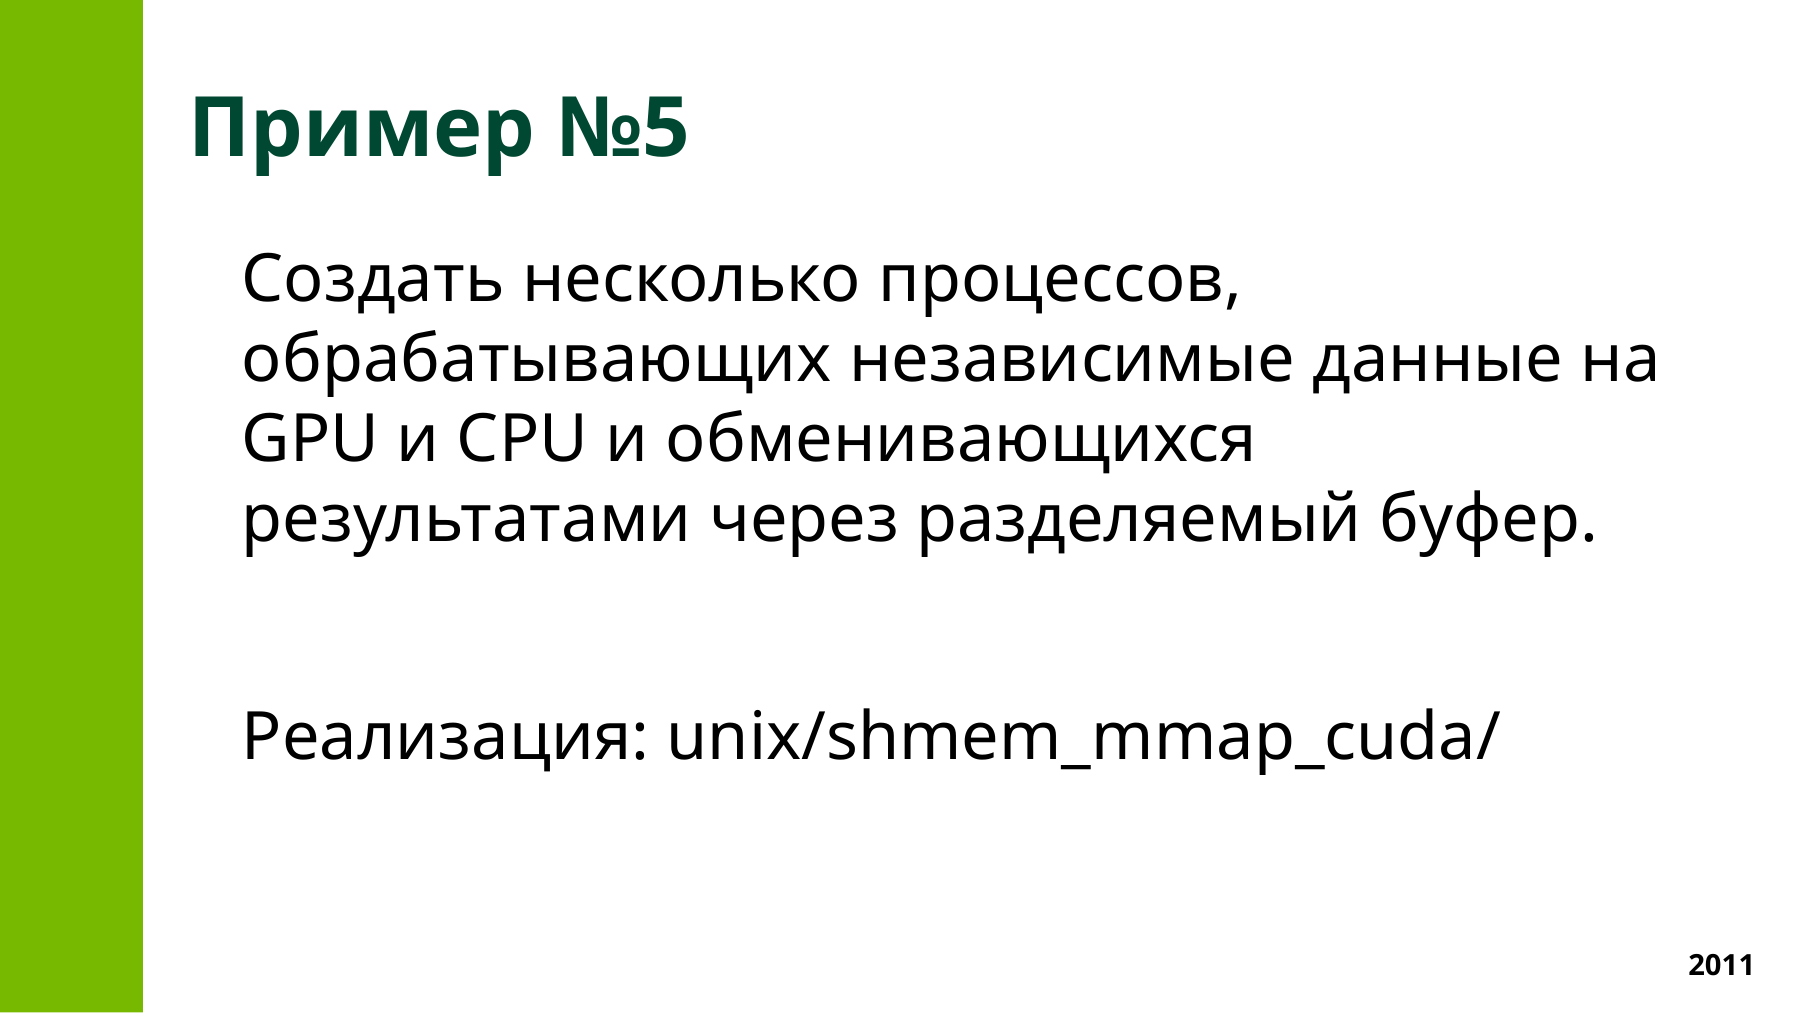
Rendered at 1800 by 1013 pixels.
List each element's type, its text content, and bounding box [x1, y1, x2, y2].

title Пример №5 [188, 40, 1733, 211]
list Создать несколько процессов, обрабатывающих независимые данные на GPU и CPU и обменивающихся результатами через разделяемый буфер. Реализация: unix/shmem_mmap_cuda/ [188, 227, 1733, 976]
